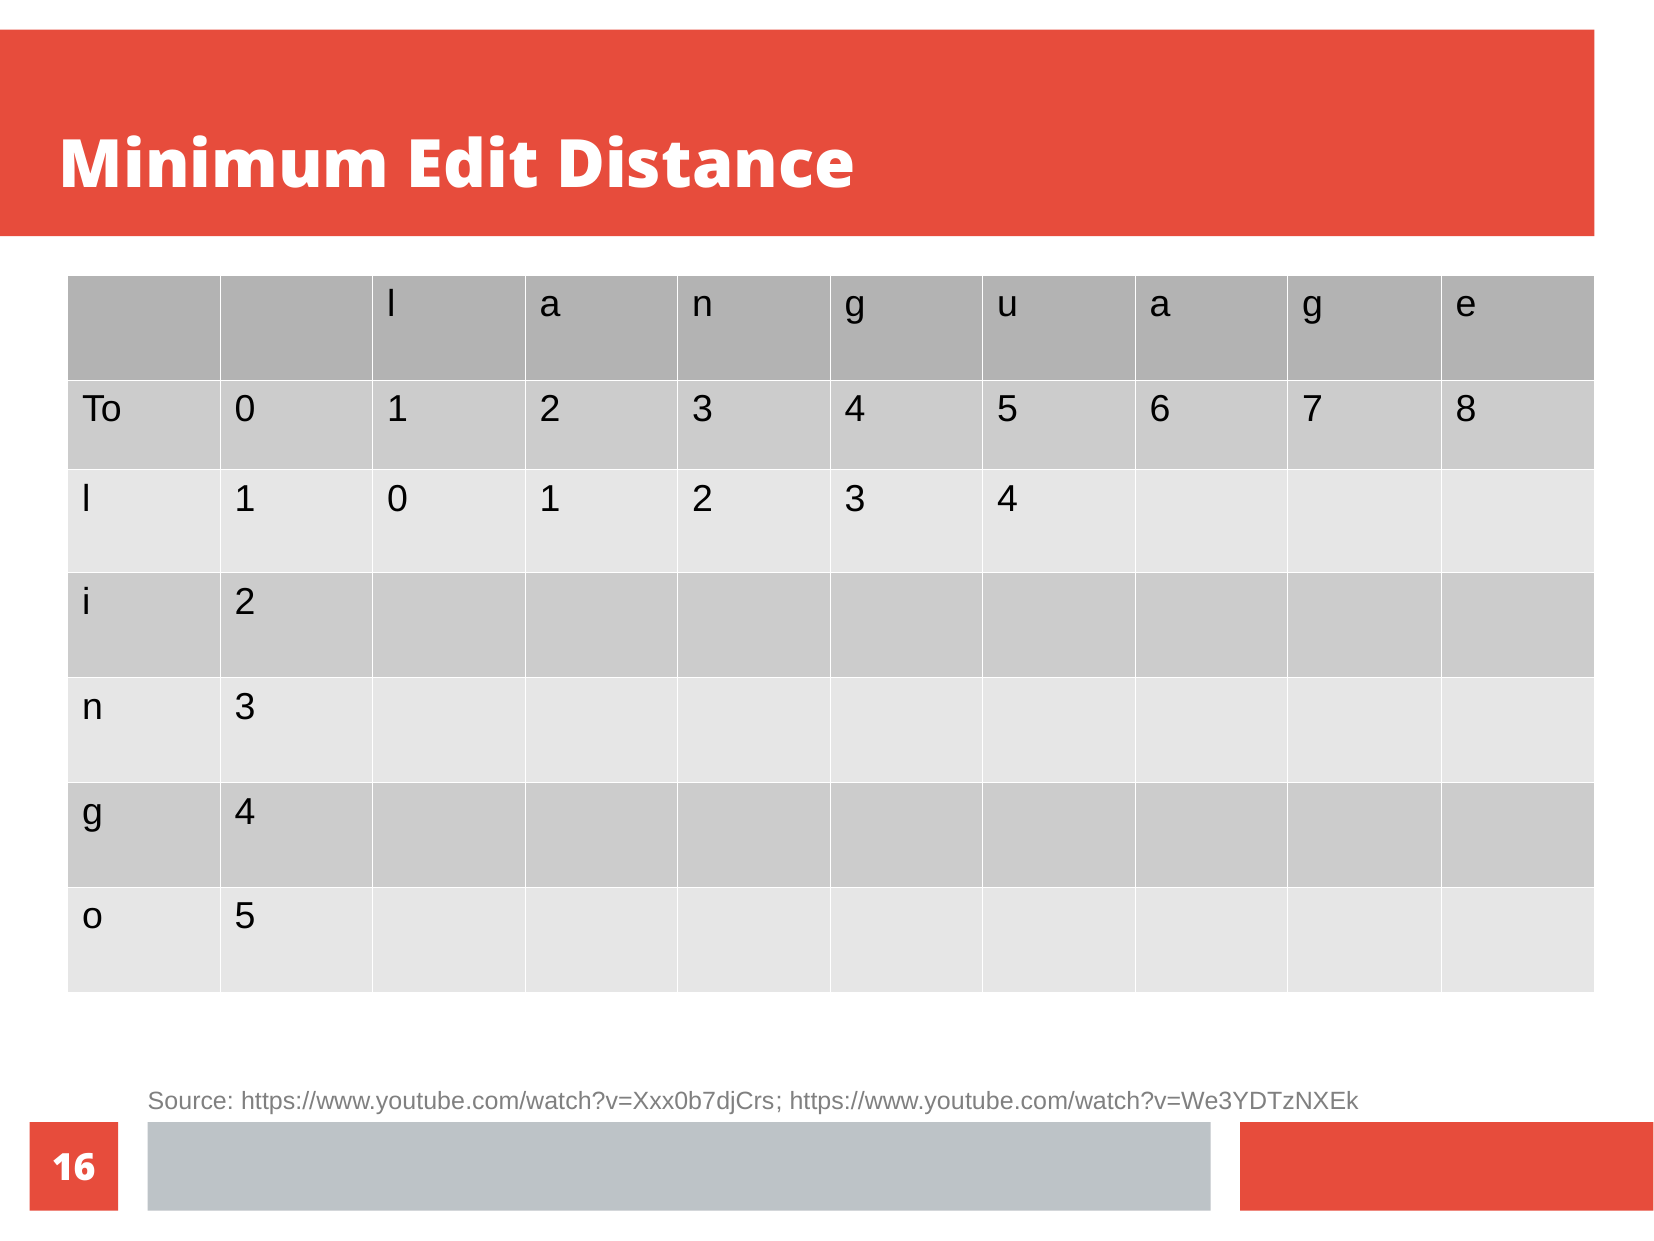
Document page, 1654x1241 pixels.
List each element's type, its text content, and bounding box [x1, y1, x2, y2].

table_cell [678, 888, 830, 992]
table_cell [831, 678, 982, 782]
table_cell 4 [221, 783, 372, 887]
table_header g [831, 276, 982, 380]
table_cell 1 [373, 381, 525, 469]
table_cell [1442, 470, 1594, 572]
table_cell 0 [221, 381, 372, 469]
table_cell [1288, 678, 1441, 782]
table_cell [983, 783, 1135, 887]
table_cell [526, 573, 677, 677]
table_header g [1288, 276, 1441, 380]
table_cell 1 [221, 470, 372, 572]
table_cell 3 [221, 678, 372, 782]
table_cell l [68, 470, 220, 572]
table_cell [1442, 783, 1594, 887]
table_cell 3 [831, 470, 982, 572]
table_cell [1136, 470, 1287, 572]
table_cell [526, 678, 677, 782]
table_cell [1136, 678, 1287, 782]
table_cell [1136, 573, 1287, 677]
table_cell [678, 678, 830, 782]
table_cell n [68, 678, 220, 782]
table_cell To [68, 381, 220, 469]
table_cell o [68, 888, 220, 992]
table_cell [373, 573, 525, 677]
table_cell [831, 783, 982, 887]
table_header a [526, 276, 677, 380]
table_cell 0 [373, 470, 525, 572]
table_cell [1288, 470, 1441, 572]
table_cell [373, 783, 525, 887]
table_header e [1442, 276, 1594, 380]
table_cell [983, 678, 1135, 782]
table_cell 4 [831, 381, 982, 469]
table_cell [526, 783, 677, 887]
table_cell [678, 573, 830, 677]
table_header [221, 276, 372, 380]
table_cell [1442, 573, 1594, 677]
table_cell i [68, 573, 220, 677]
table_cell 6 [1136, 381, 1287, 469]
table_cell 7 [1288, 381, 1441, 469]
table_header a [1136, 276, 1287, 380]
table_cell [373, 888, 525, 992]
table_header u [983, 276, 1135, 380]
table_cell 3 [678, 381, 830, 469]
table_header n [678, 276, 830, 380]
table_cell [1288, 888, 1441, 992]
table_cell 2 [678, 470, 830, 572]
table_cell 2 [221, 573, 372, 677]
table_cell [831, 573, 982, 677]
table_cell [831, 888, 982, 992]
table_cell [373, 678, 525, 782]
table_cell [1442, 678, 1594, 782]
table_cell [1288, 573, 1441, 677]
table_cell 8 [1442, 381, 1594, 469]
table_cell [678, 783, 830, 887]
table_cell [1288, 783, 1441, 887]
table_cell [983, 573, 1135, 677]
table_cell [1136, 888, 1287, 992]
table_cell g [68, 783, 220, 887]
table_cell [1136, 783, 1287, 887]
table_cell 4 [983, 470, 1135, 572]
table_cell 5 [221, 888, 372, 992]
table_cell [1442, 888, 1594, 992]
title Minimum Edit Distance [59, 59, 1595, 207]
table_header [68, 276, 220, 380]
table_cell 2 [526, 381, 677, 469]
list Source: https://www.youtube.com/watch?v=Xxx0b7djCrs; https://www.youtube.com/watch?v=We3YDTzNXEk [112, 1086, 1619, 1128]
table_cell [526, 888, 677, 992]
table_cell 5 [983, 381, 1135, 469]
table_cell [983, 888, 1135, 992]
table_header l [373, 276, 525, 380]
table_cell 1 [526, 470, 677, 572]
